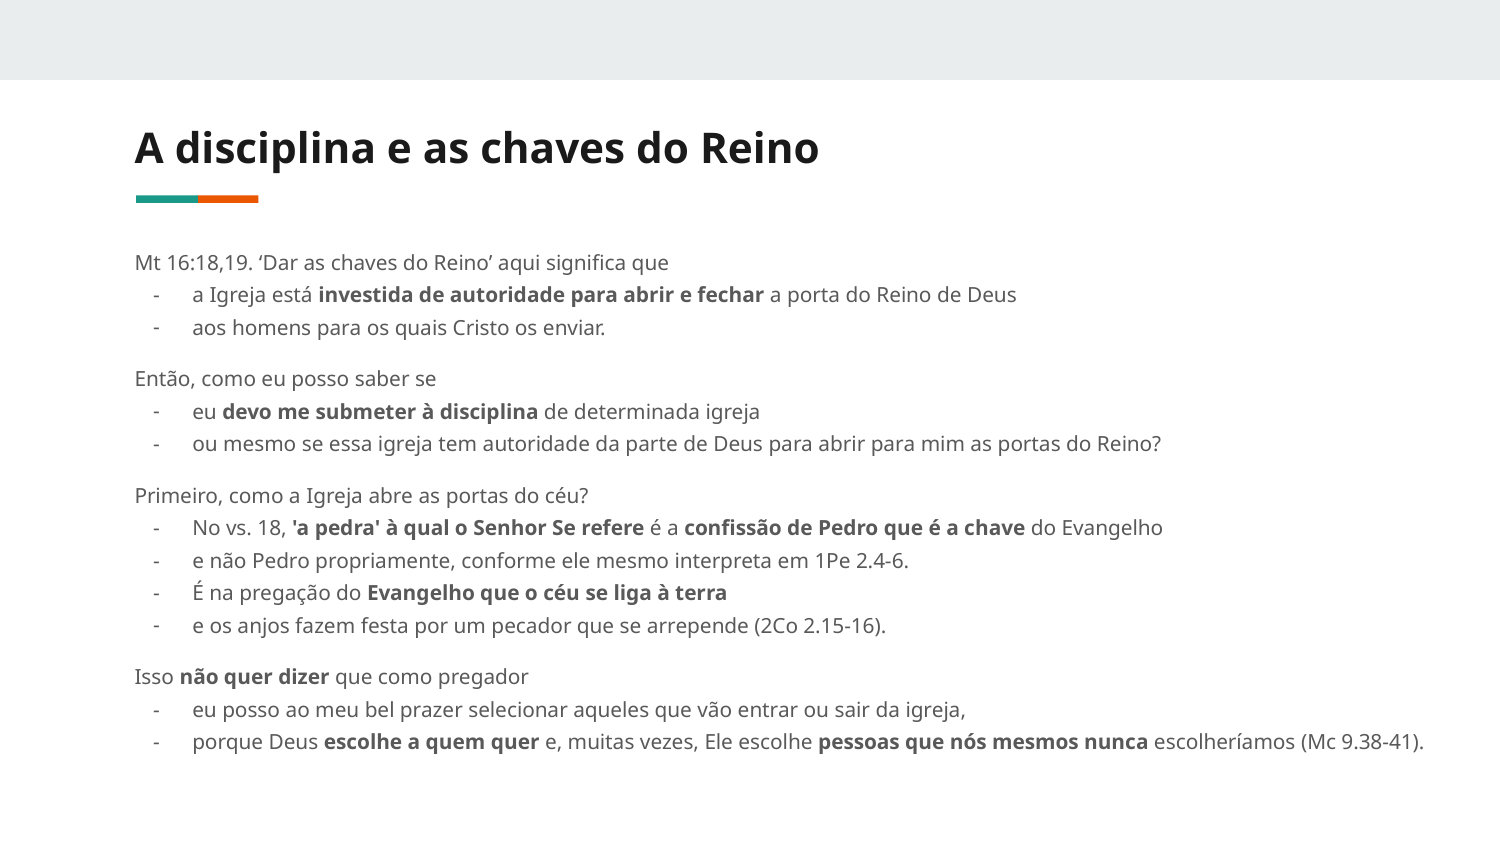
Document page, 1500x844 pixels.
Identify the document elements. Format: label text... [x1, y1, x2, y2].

list Mt 16:18,19. ‘Dar as chaves do Reino’ aqui significa que a Igreja está investida de autoridade para abrir e fechar a porta do Reino de Deus aos homens para os quais Cristo os enviar. Então, como eu posso saber se eu devo me submeter à disciplina de determinada igreja ou mesmo se essa igreja tem autoridade da parte de Deus para abrir para mim as portas do Reino? Primeiro, como a Igreja abre as portas do céu? No vs. 18, 'a pedra' à qual o Senhor Se refere é a confissão de Pedro que é a chave do Evangelho e não Pedro propriamente, conforme ele mesmo interpreta em 1Pe 2.4-6. É na pregação do Evangelho que o céu se liga à terra e os anjos fazem festa por um pecador que se arrepende (2Co 2.15-16). Isso não quer dizer que como pregador eu posso ao meu bel prazer selecionar aqueles que vão entrar ou sair da igreja, porque Deus escolhe a quem quer e, muitas vezes, Ele escolhe pessoas que nós mesmos nunca escolheríamos (Mc 9.38-41). [119, 228, 1448, 799]
title A disciplina e as chaves do Reino [119, 103, 1381, 192]
